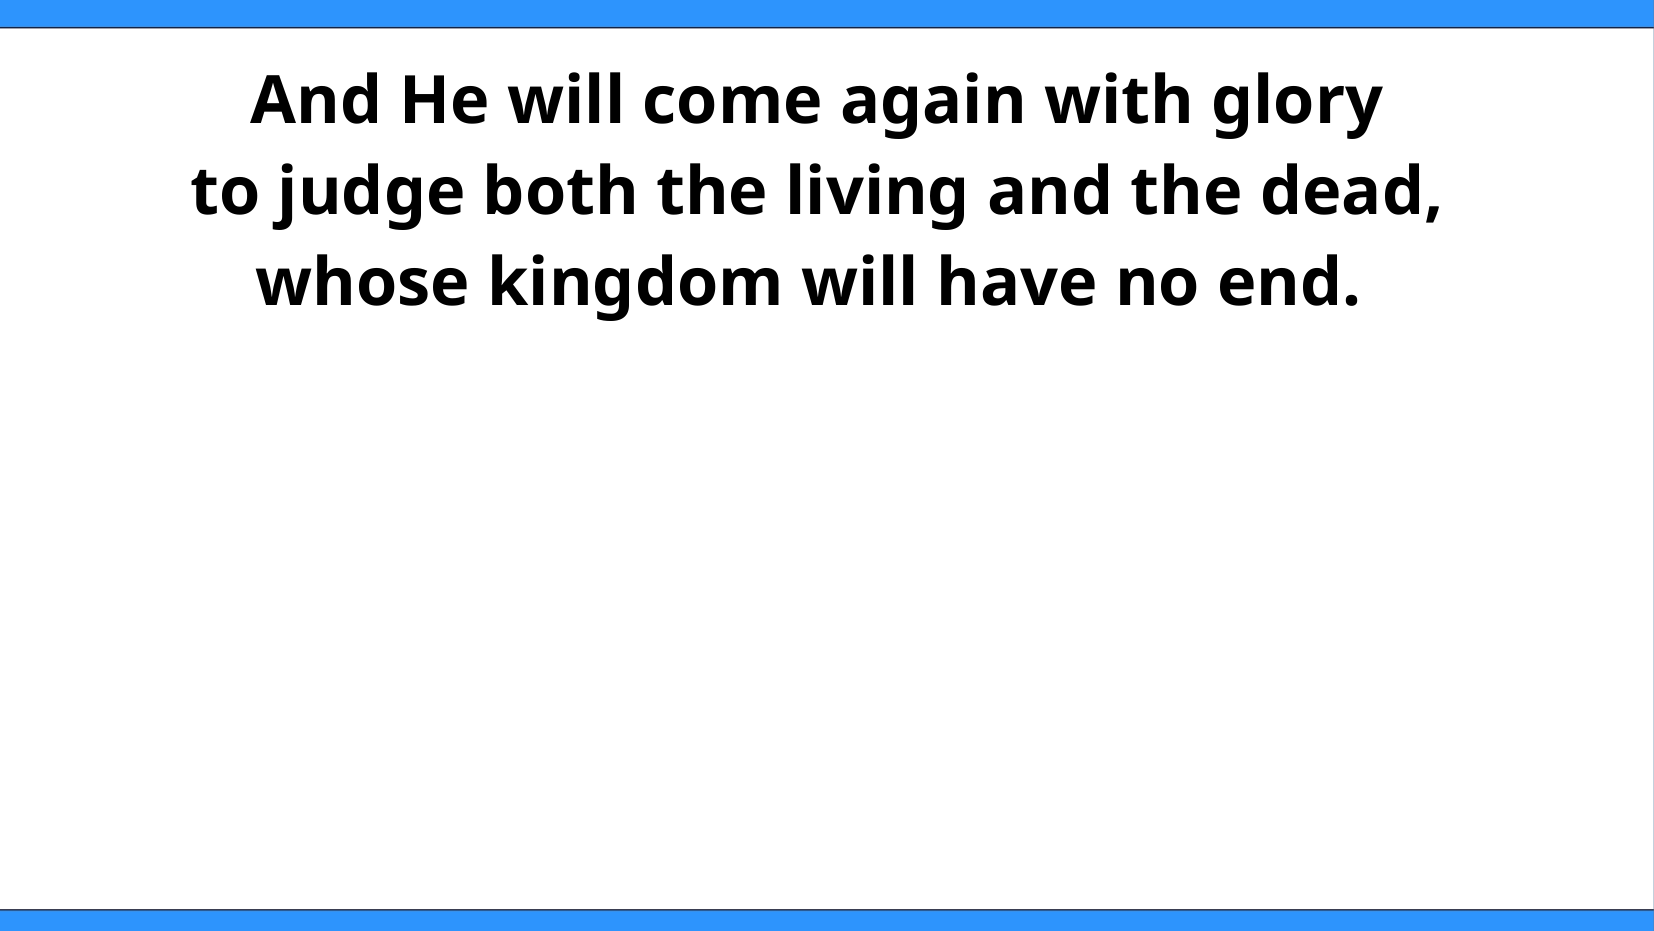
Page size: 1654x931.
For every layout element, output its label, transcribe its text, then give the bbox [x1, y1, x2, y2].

picture [0, 0, 1654, 931]
text_box And He will come again with glory to judge both the living and the dead, whose kingdom will have no end. [75, 45, 1561, 398]
